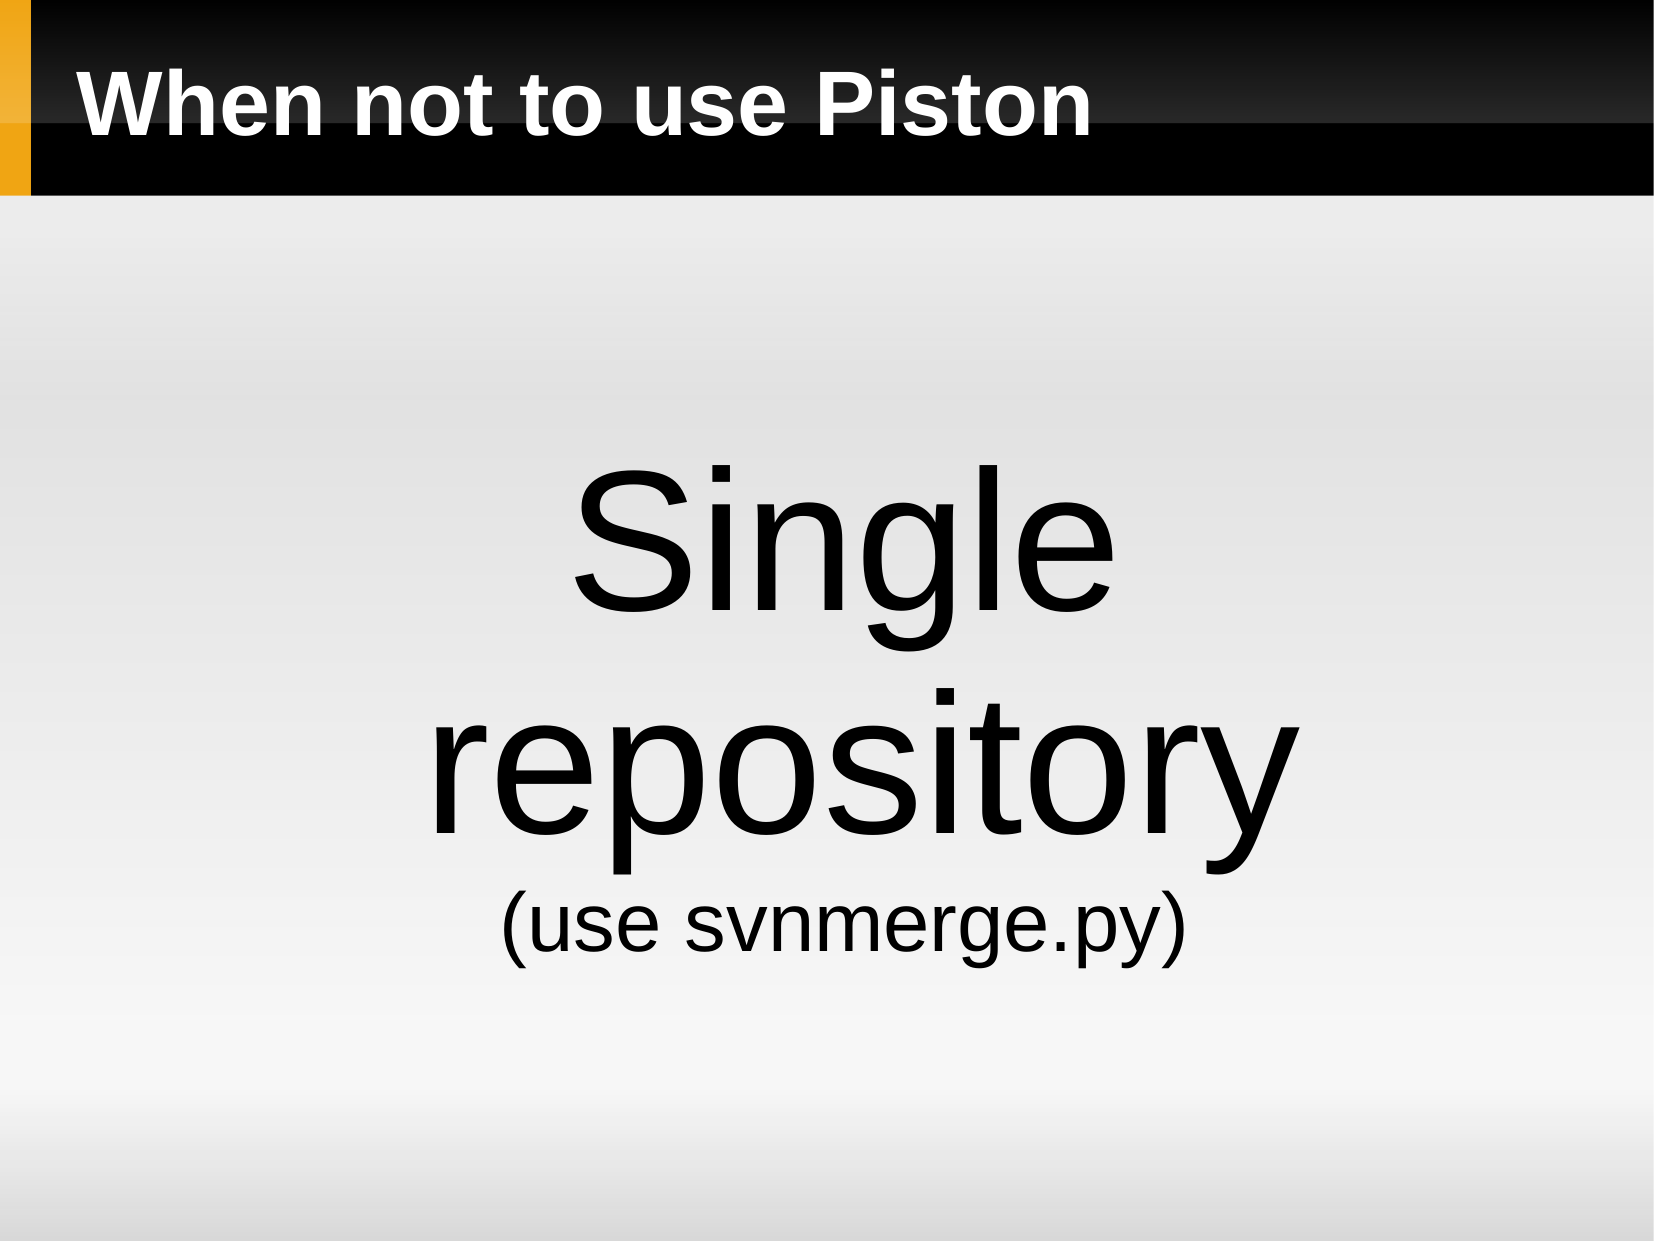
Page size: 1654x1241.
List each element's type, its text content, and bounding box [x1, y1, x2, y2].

picture [0, 0, 1654, 1241]
title When not to use Piston [76, 7, 1565, 200]
subtitle Single repository (use svnmerge.py) [82, 297, 1571, 1102]
